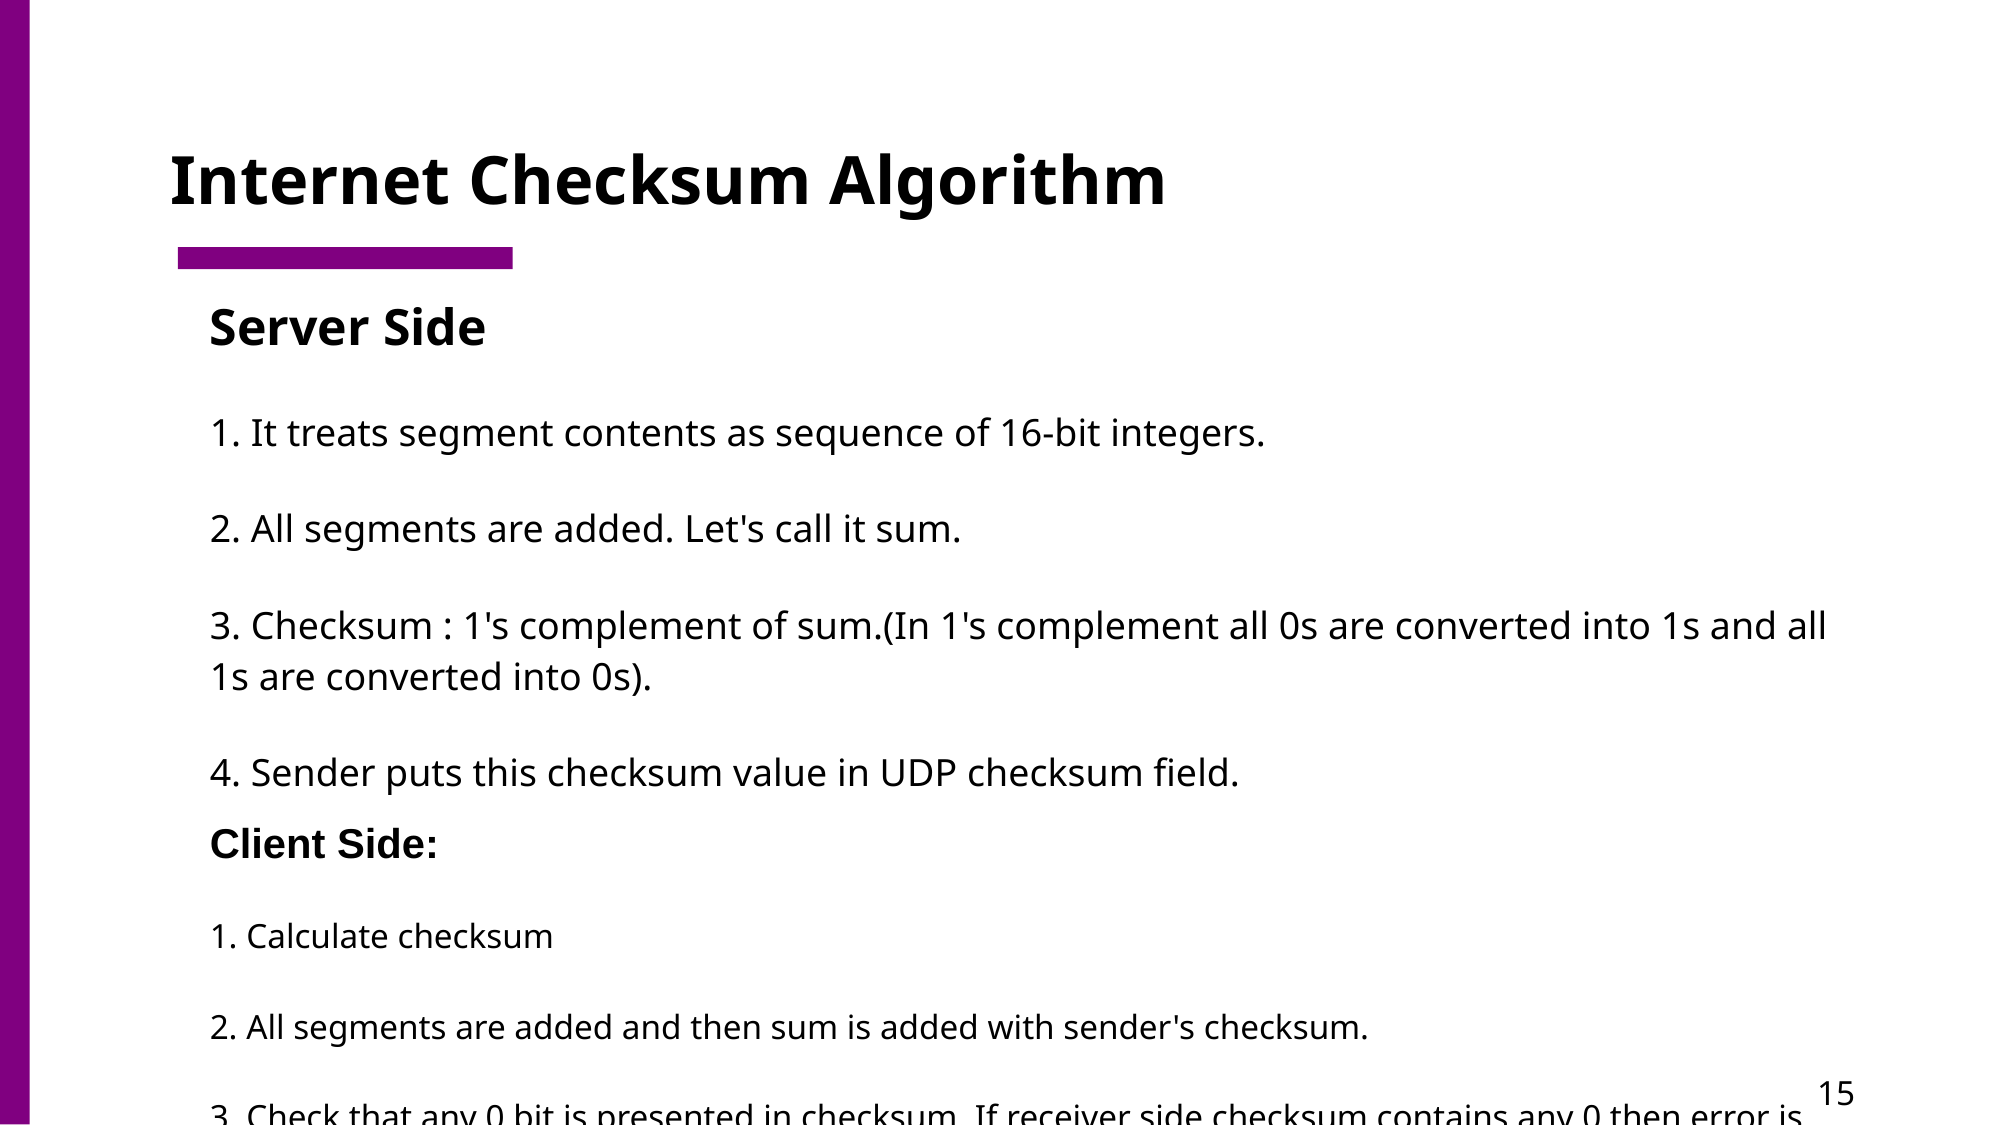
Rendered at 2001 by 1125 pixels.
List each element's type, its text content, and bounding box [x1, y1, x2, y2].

title Internet Checksum Algorithm [120, 0, 1932, 225]
text_box Server Side 1. It treats segment contents as sequence of 16-bit integers. 2. All segments are added. Let's call it sum. 3. Checksum : 1's complement of sum.(In 1's complement all 0s are converted into 1s and all 1s are converted into 0s). 4. Sender puts this checksum value in UDP checksum field. Client Side: 1. Calculate checksum 2. All segments are added and then sum is added with sender's checksum. 3. Check that any 0 bit is presented in checksum. If receiver side checksum contains any 0 then error is detected. So the packet is discarded by receiver. [195, 285, 1876, 1125]
list [149, 184, 1959, 1024]
